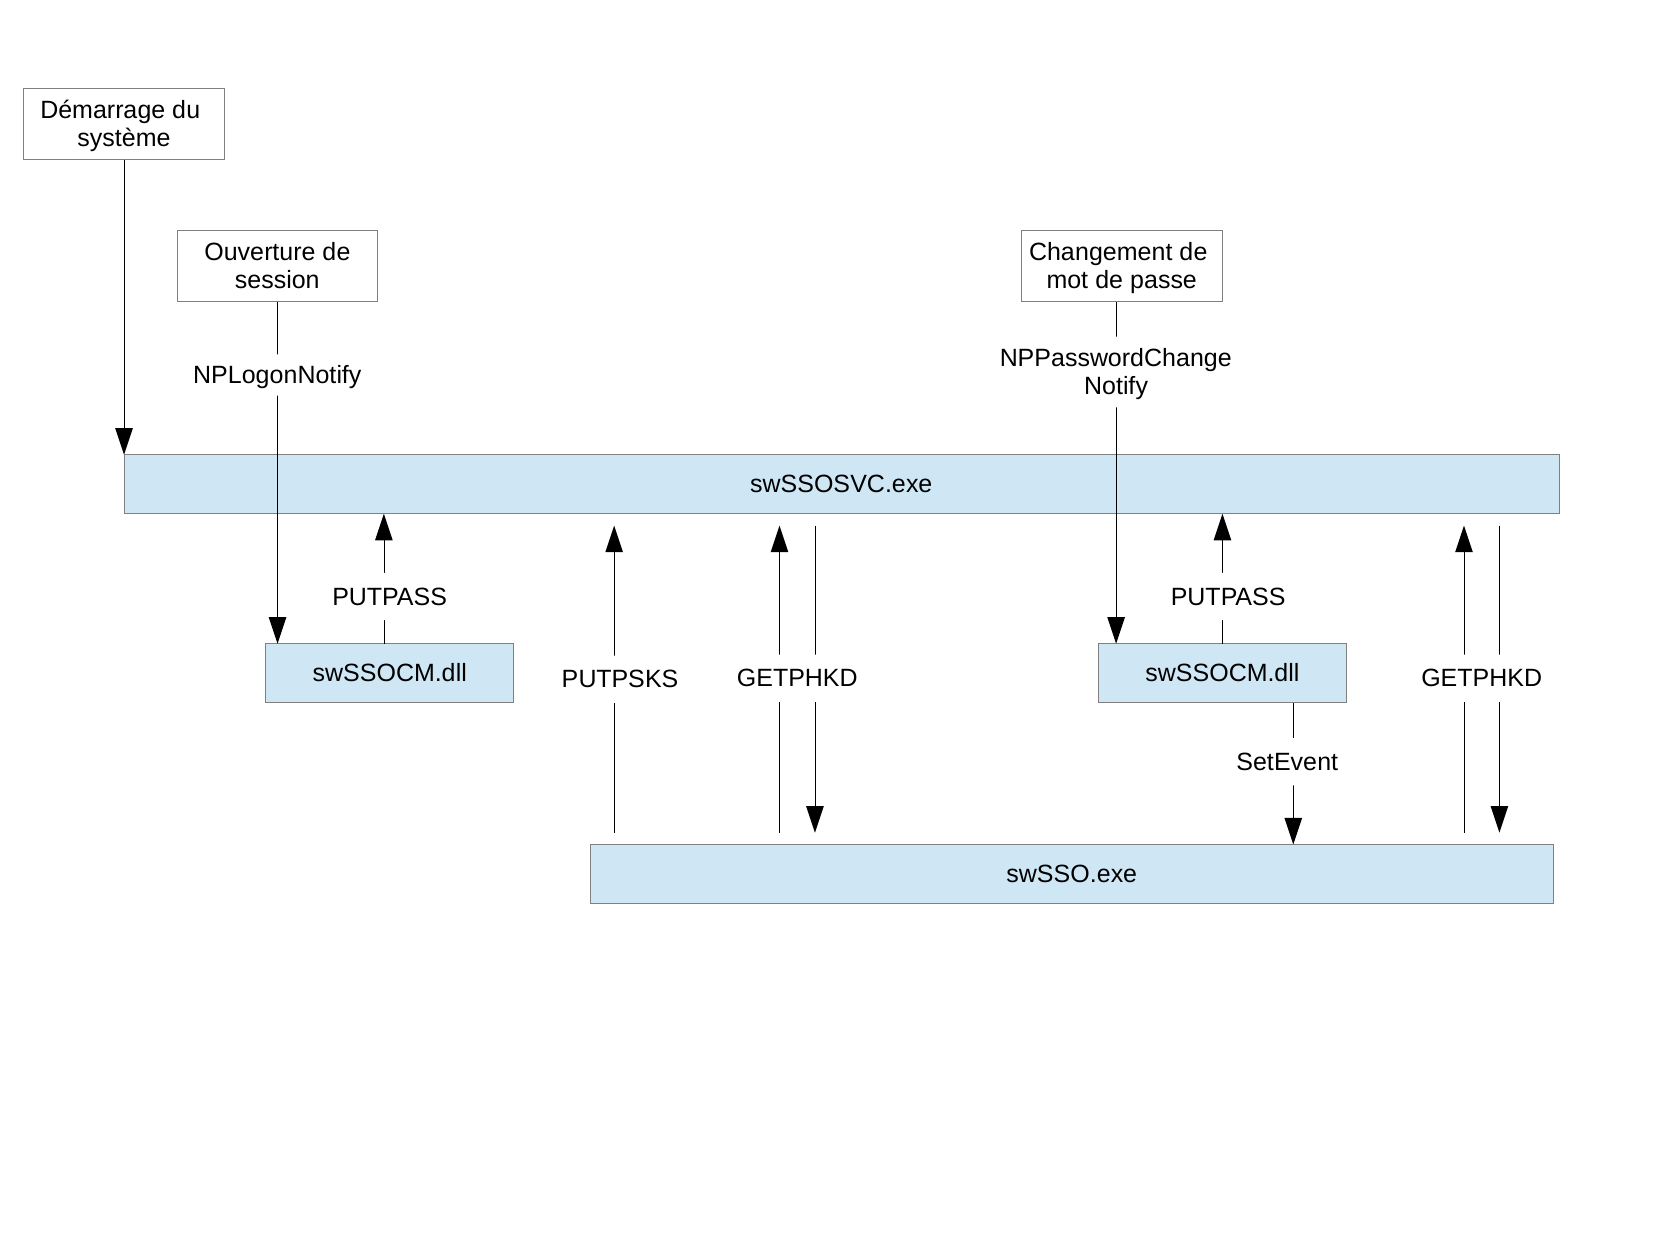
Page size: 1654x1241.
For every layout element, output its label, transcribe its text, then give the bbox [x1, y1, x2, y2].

text_box GETPHKD [696, 654, 898, 702]
text_box Ouverture de session [177, 230, 378, 302]
text_box swSSOSVC.exe [124, 454, 277, 514]
text_box SetEvent [1187, 738, 1388, 786]
text_box PUTPASS [289, 572, 491, 621]
text_box swSSO.exe [590, 844, 1554, 904]
text_box NPPasswordChange Notify [1015, 336, 1217, 408]
text_box swSSOSVC.exe [278, 454, 1116, 514]
text_box Démarrage du système [23, 88, 225, 160]
text_box PUTPASS [1127, 572, 1329, 621]
text_box swSSOSVC.exe [1117, 454, 1560, 514]
text_box PUTPSKS [519, 655, 721, 703]
text_box swSSOCM.dll [1098, 643, 1347, 703]
text_box swSSOCM.dll [265, 643, 514, 703]
text_box NPLogonNotify [177, 354, 378, 396]
text_box Changement de mot de passe [1021, 230, 1223, 302]
text_box GETPHKD [1381, 654, 1583, 702]
